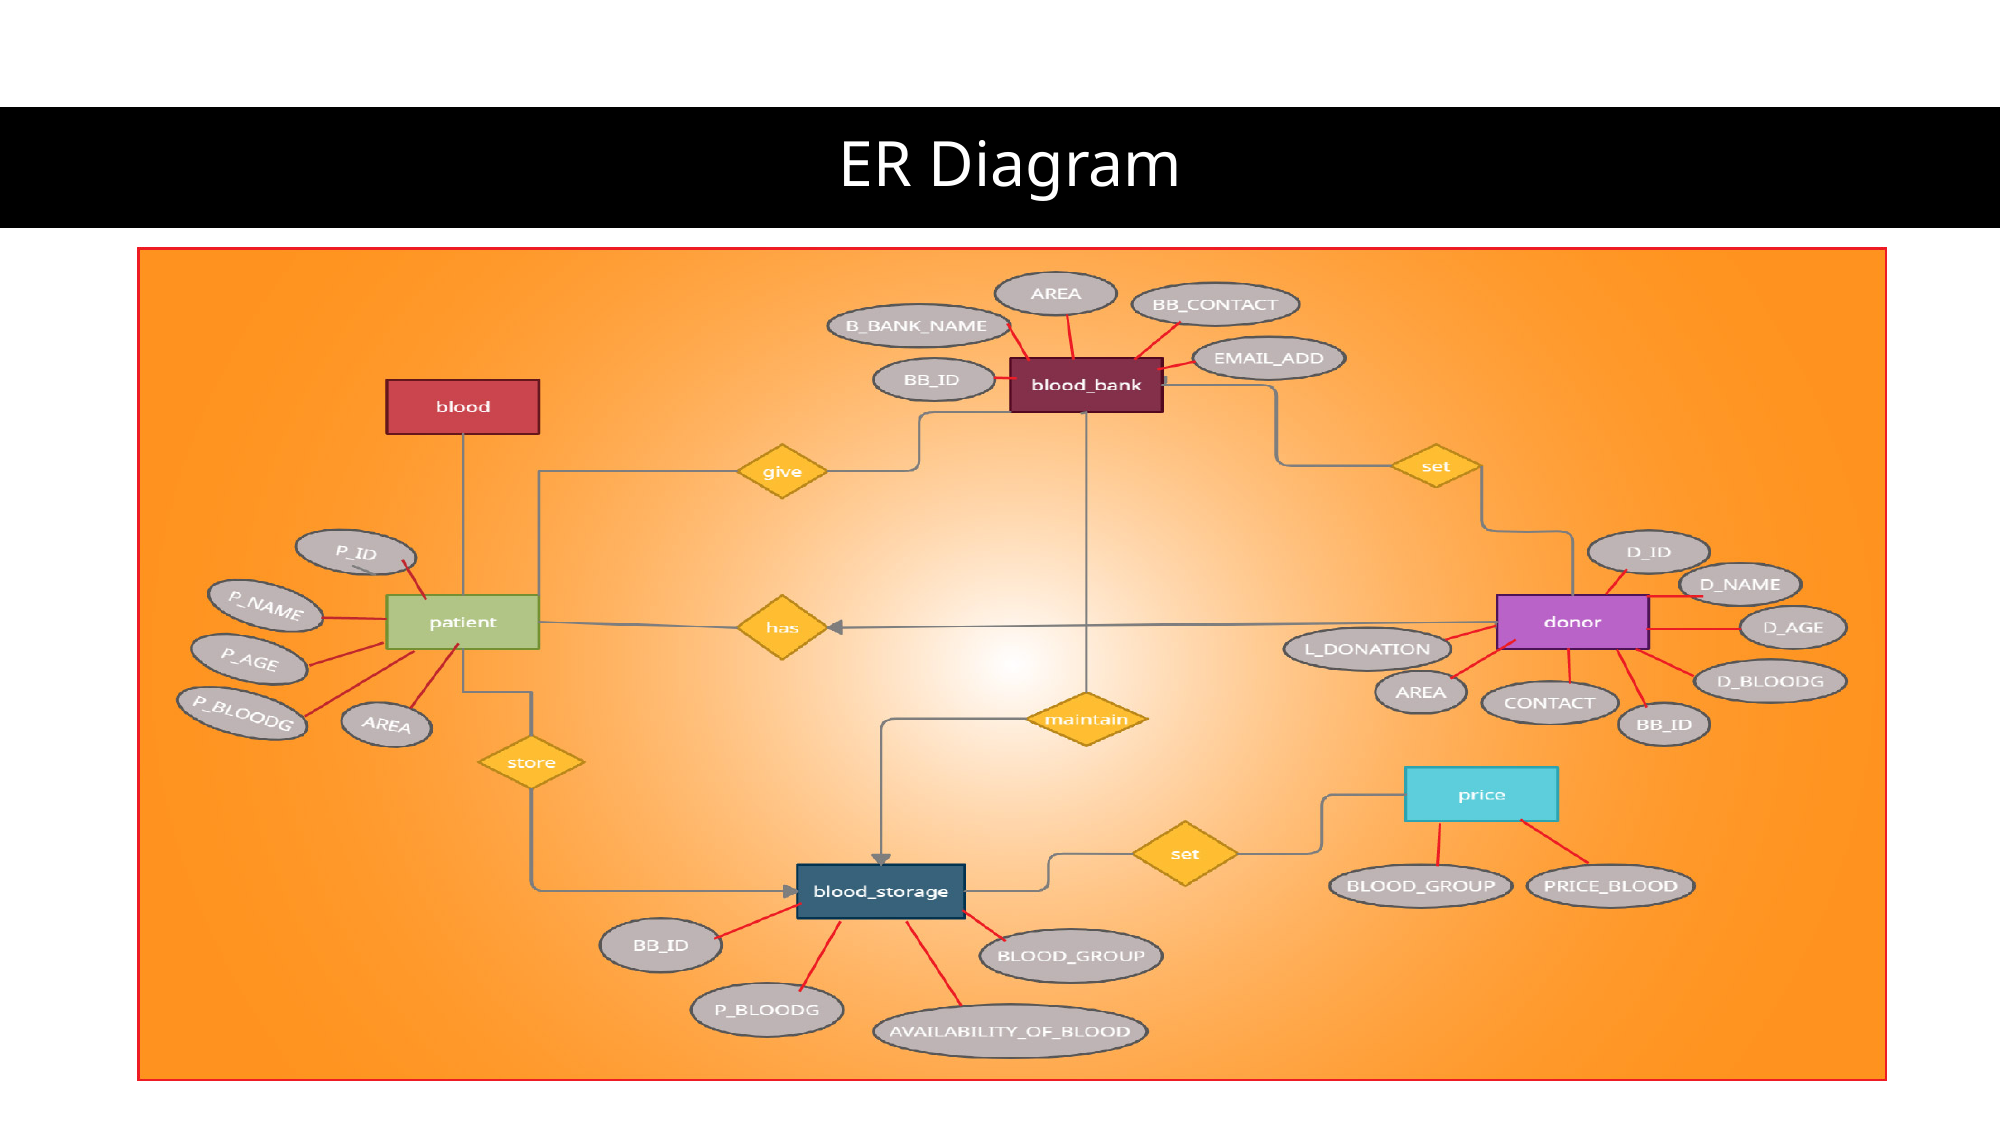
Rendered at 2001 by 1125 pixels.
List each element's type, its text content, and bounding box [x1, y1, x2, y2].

text_box [1931, 107, 2000, 228]
title ER Diagram [91, 105, 1931, 228]
picture [137, 247, 1887, 1081]
text_box [0, 107, 91, 228]
